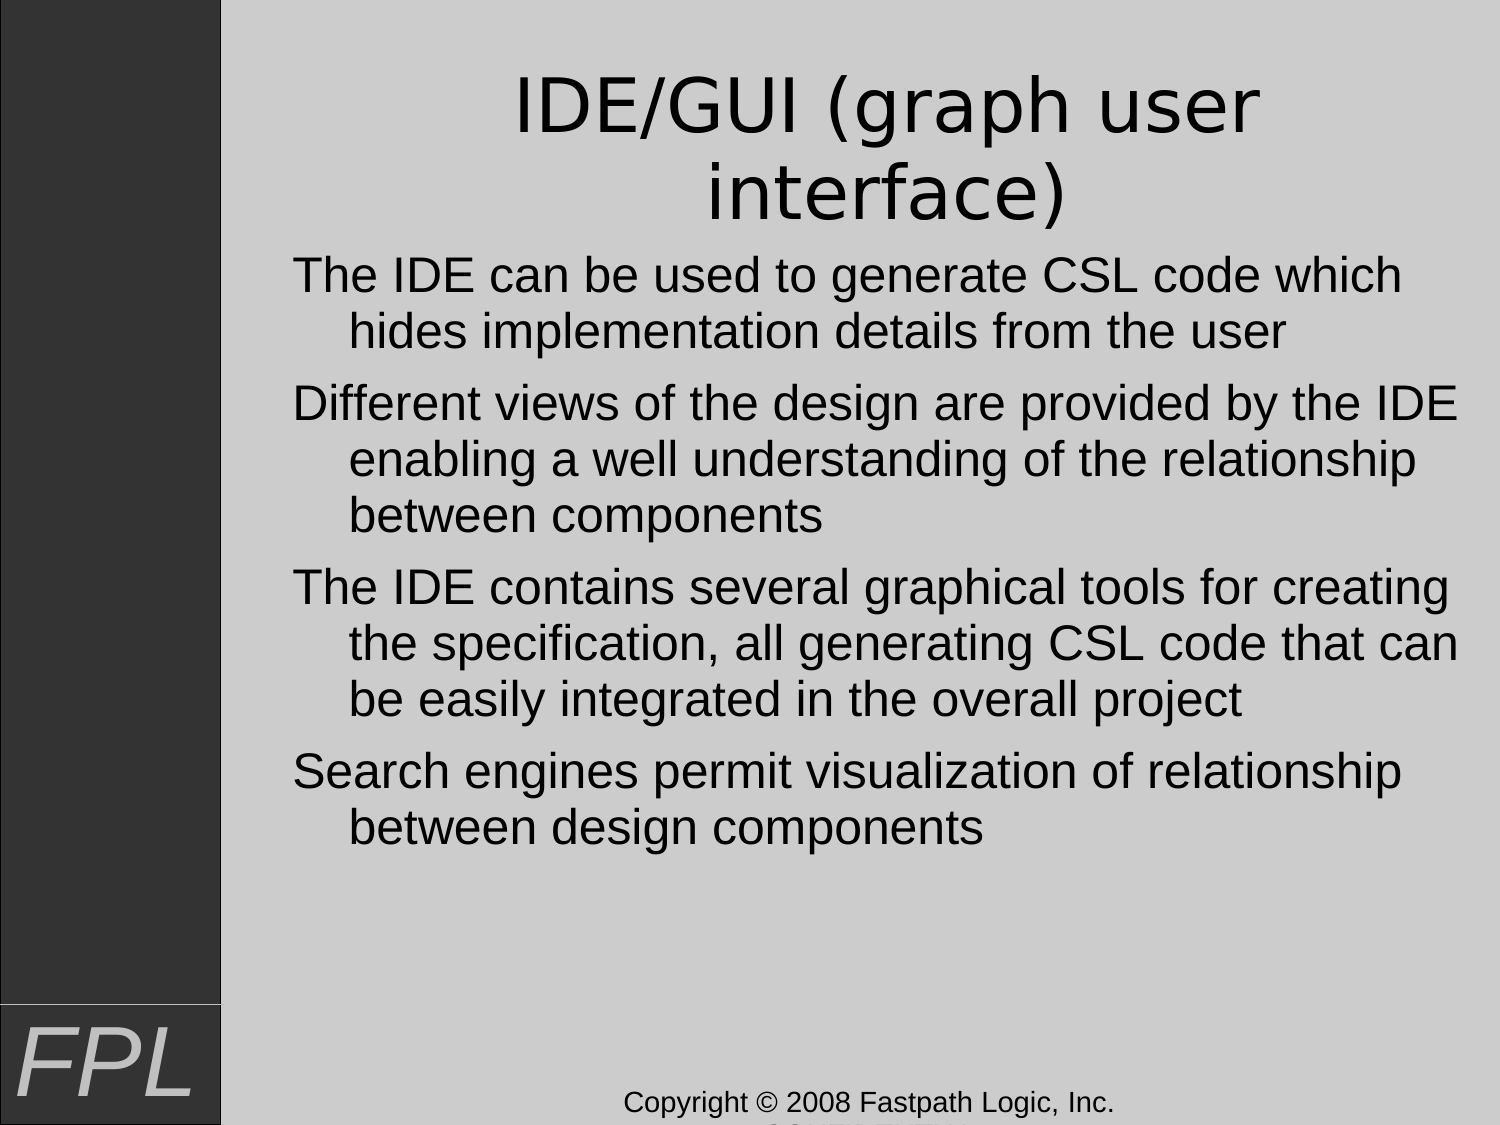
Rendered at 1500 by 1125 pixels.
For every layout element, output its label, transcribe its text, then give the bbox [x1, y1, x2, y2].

list The IDE can be used to generate CSL code which hides implementation details from the user Different views of the design are provided by the IDE enabling a well understanding of the relationship between components The IDE contains several graphical tools for creating the specification, all generating CSL code that can be easily integrated in the overall project Search engines permit visualization of relationship between design components [292, 247, 1483, 1070]
title IDE/GUI (graph user interface) [387, 52, 1388, 247]
